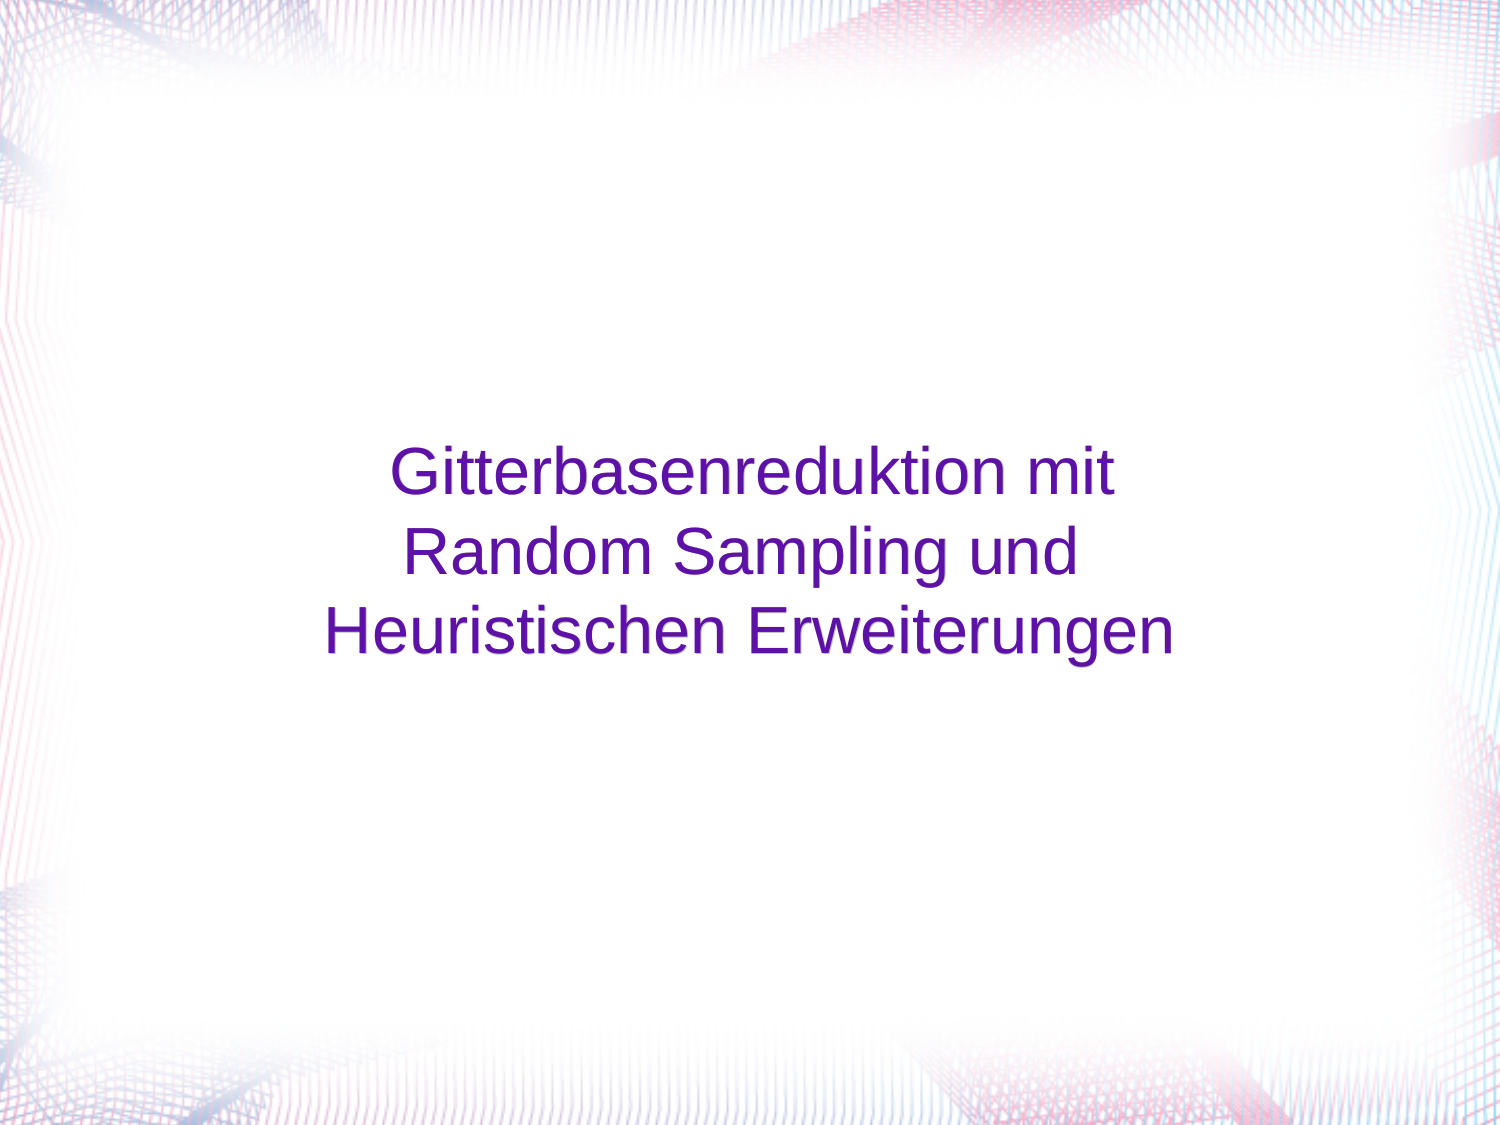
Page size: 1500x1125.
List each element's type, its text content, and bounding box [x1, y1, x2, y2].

title Gitterbasenreduktion mit Random Sampling und Heuristischen Erweiterungen [262, 419, 1238, 676]
picture [0, 0, 1500, 1125]
